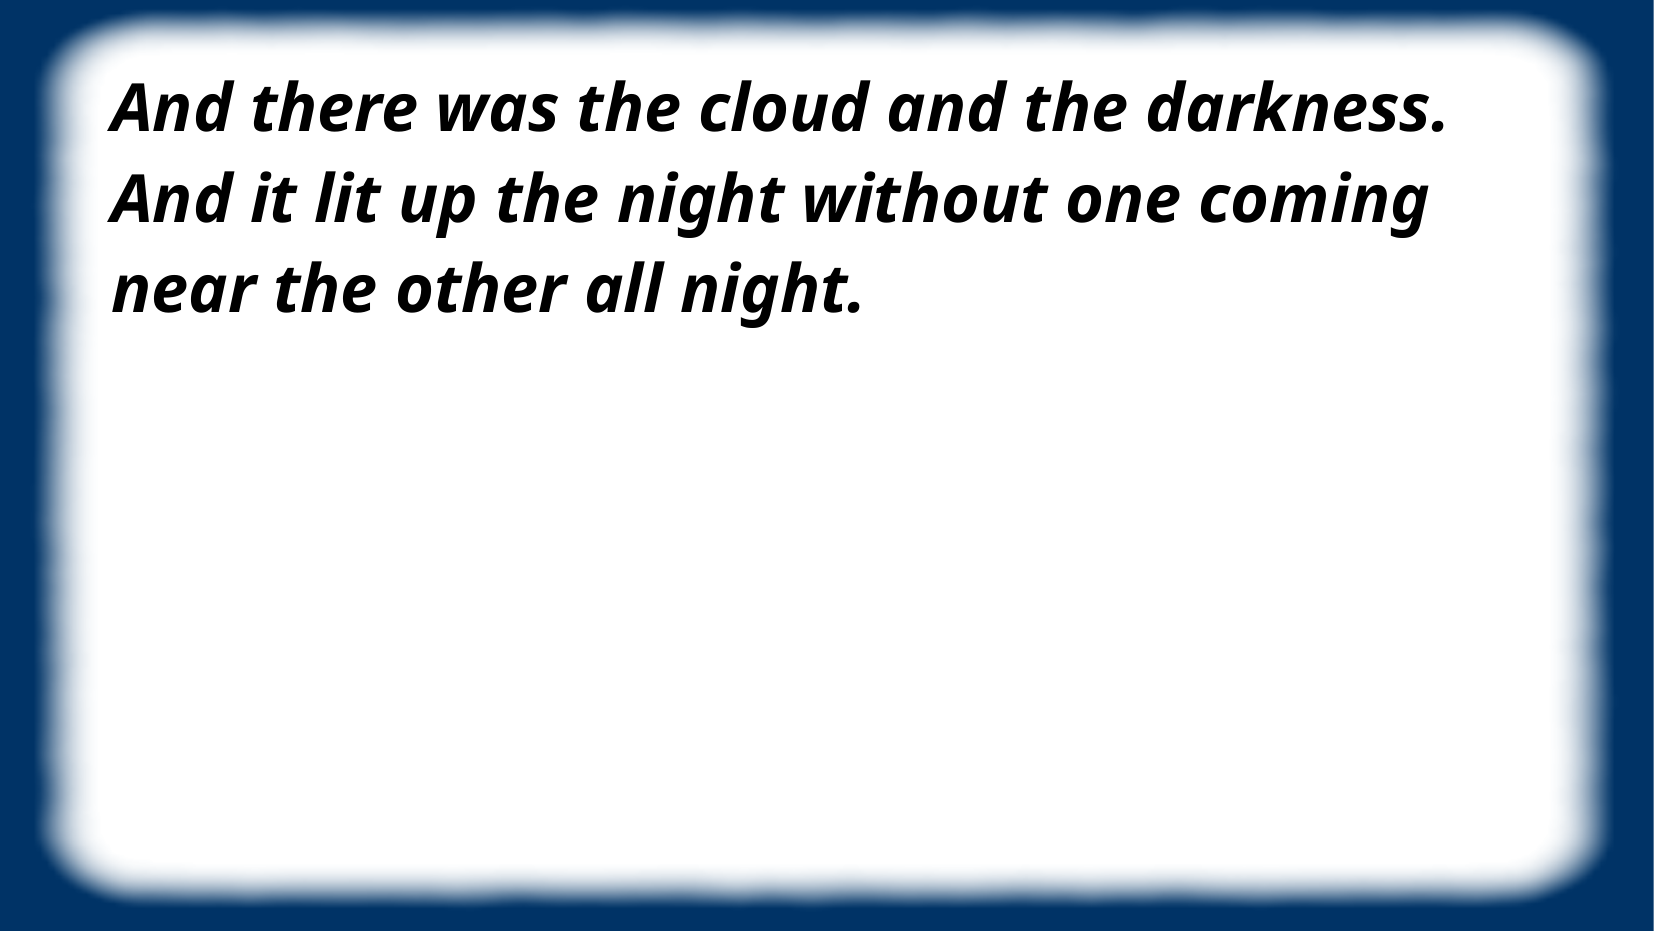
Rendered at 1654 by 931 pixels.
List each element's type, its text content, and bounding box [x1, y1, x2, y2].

picture [0, 0, 1654, 931]
text_box And there was the cloud and the darkness. And it lit up the night without one coming near the other all night. [96, 52, 1561, 361]
